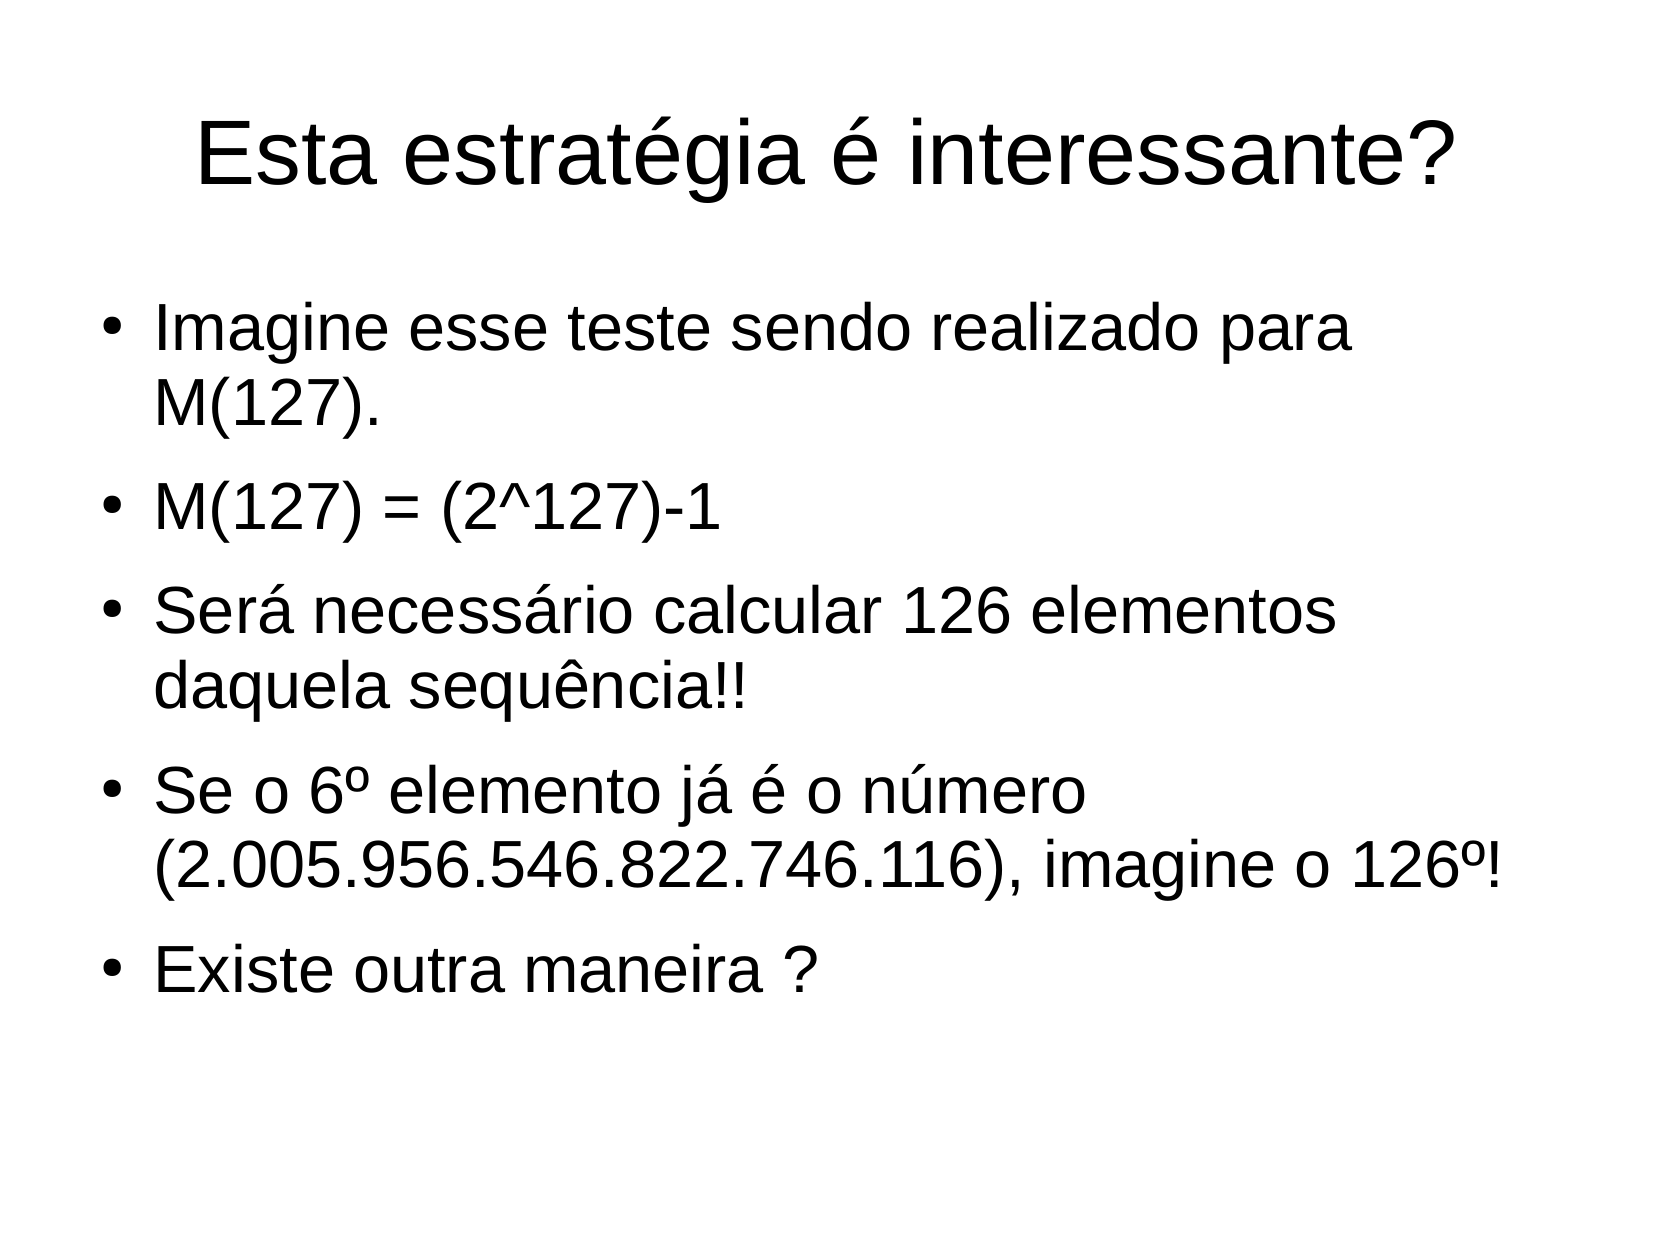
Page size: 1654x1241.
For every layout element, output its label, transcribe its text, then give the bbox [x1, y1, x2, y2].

title Esta estratégia é interessante? [82, 49, 1571, 257]
list Imagine esse teste sendo realizado para M(127). M(127) = (2^127)-1 Será necessário calcular 126 elementos daquela sequência!! Se o 6º elemento já é o número (2.005.956.546.822.746.116), imagine o 126º! Existe outra maneira ? [82, 290, 1571, 1010]
